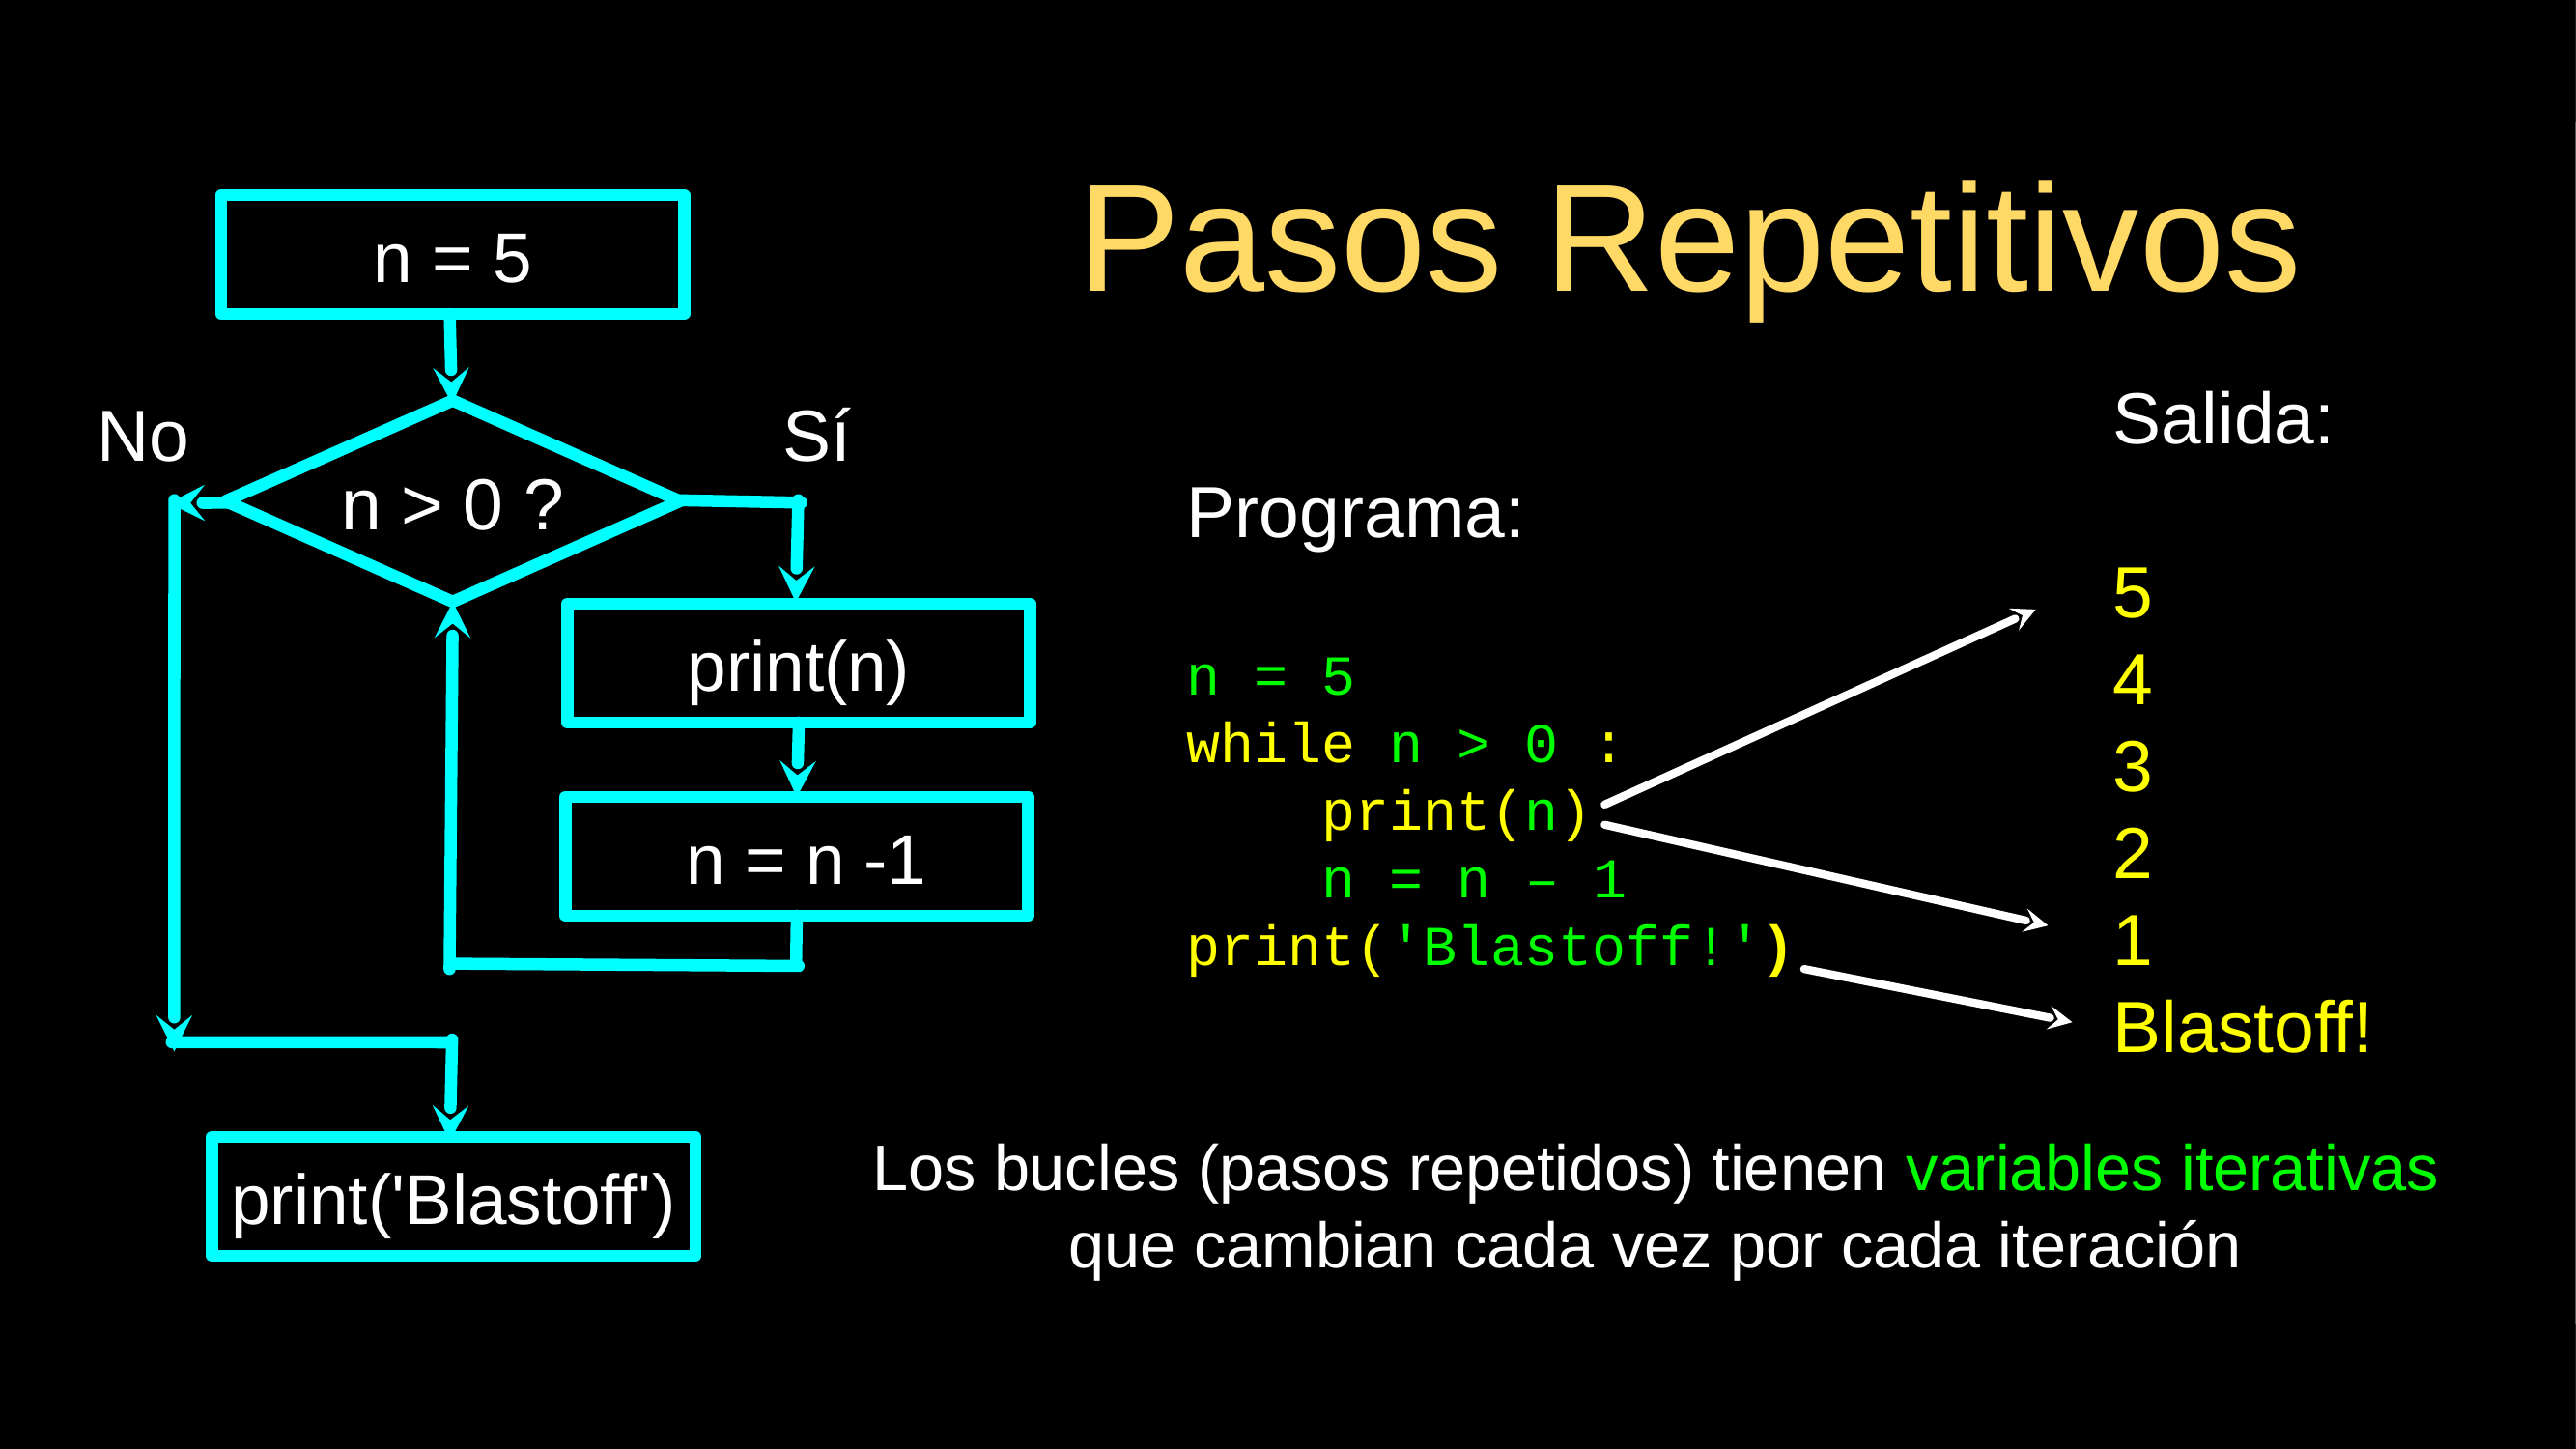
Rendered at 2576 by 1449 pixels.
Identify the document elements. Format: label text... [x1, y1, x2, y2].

text_box Salida: 5 4 3 2 1 Blastoff! [2112, 381, 2429, 1058]
text_box No [86, 382, 201, 481]
text_box n > 0 ? [235, 400, 673, 602]
text_box Programa: n = 5 while n > 0 : print(n) n = n – 1 print('Blastoff!') [1186, 413, 1804, 1029]
text_box print('Blastoff') [212, 1137, 695, 1256]
text_box print(n) [567, 603, 1031, 723]
text_box Sí [738, 382, 896, 481]
title Pasos Repetitivos [933, 122, 2448, 338]
text_box Los bucles (pasos repetidos) tienen variables iterativas que cambian cada vez por cada iteración [817, 1108, 2495, 1298]
text_box n = 5 [221, 195, 685, 314]
text_box n = n -1 [565, 797, 1029, 916]
